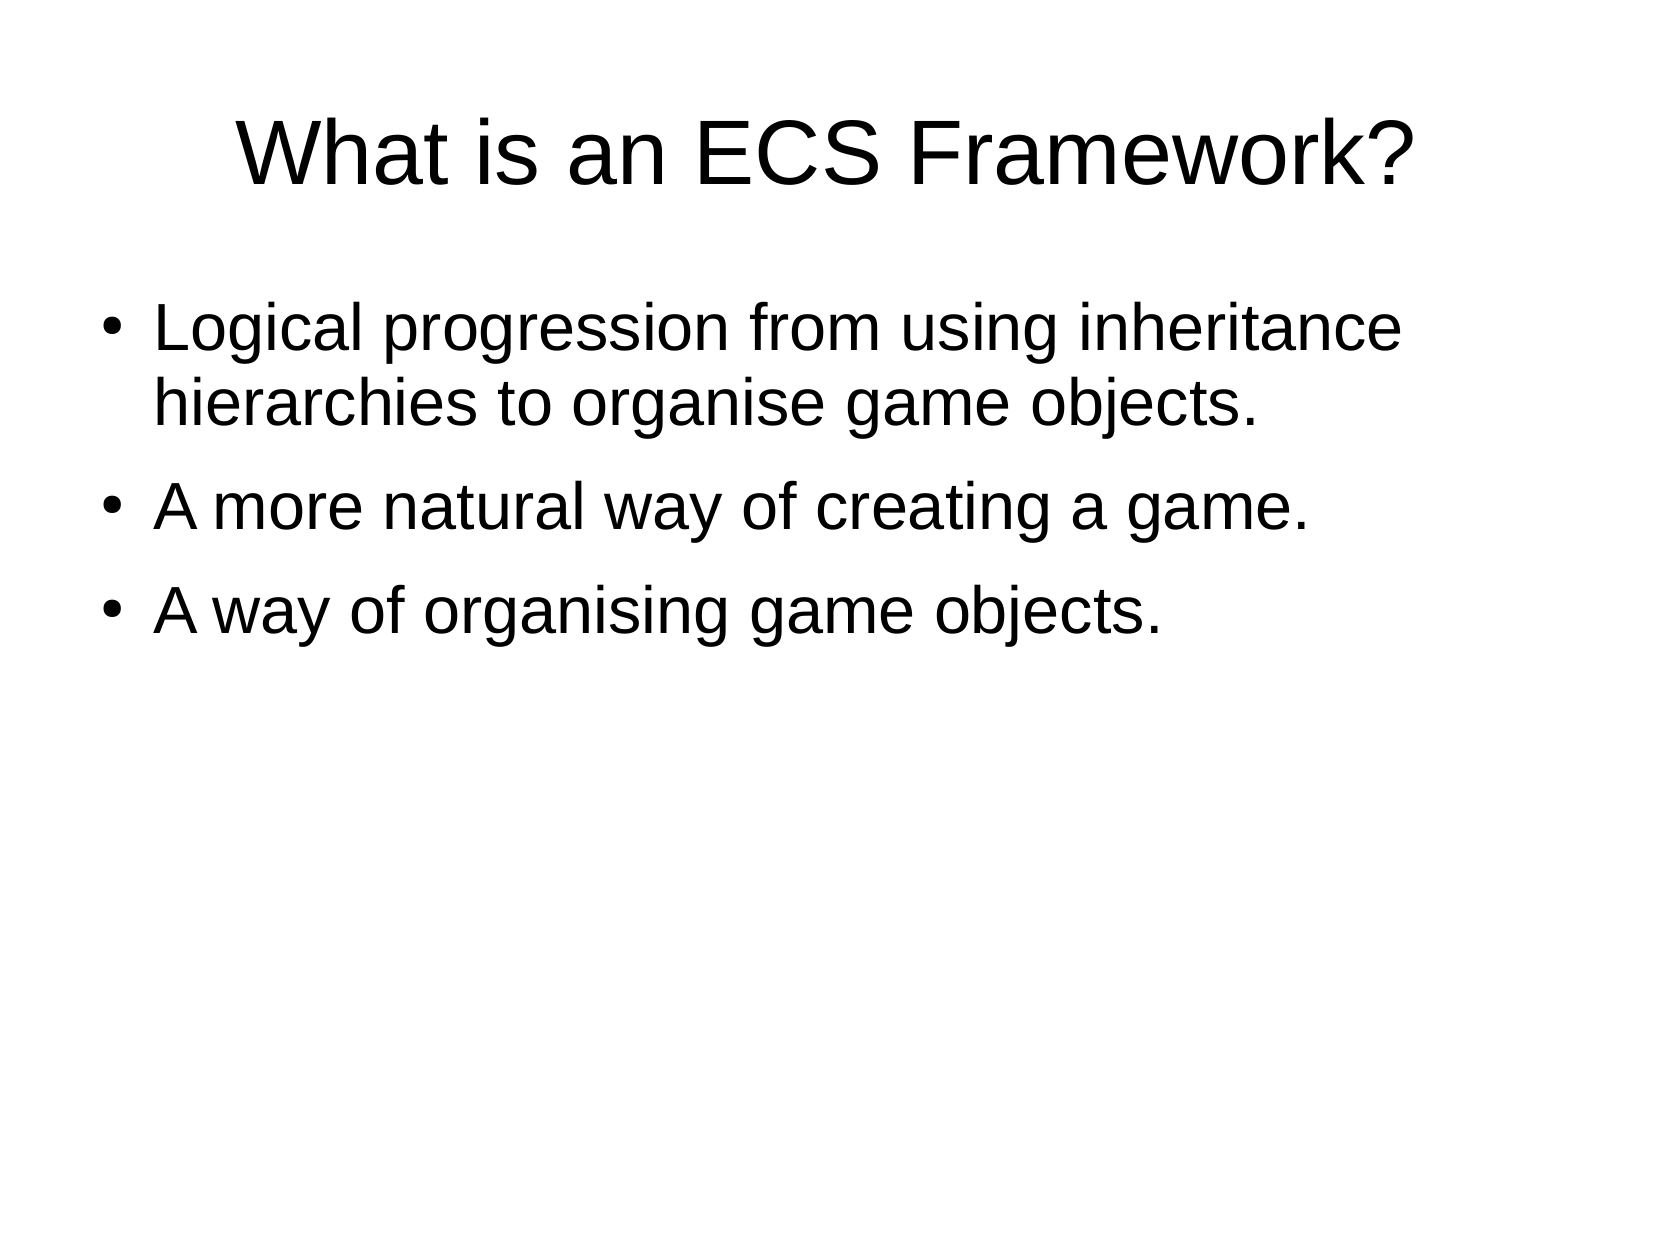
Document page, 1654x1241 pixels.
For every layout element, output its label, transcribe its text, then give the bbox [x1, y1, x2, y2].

list Logical progression from using inheritance hierarchies to organise game objects. A more natural way of creating a game. A way of organising game objects. [82, 290, 1571, 1010]
title What is an ECS Framework? [82, 49, 1571, 257]
